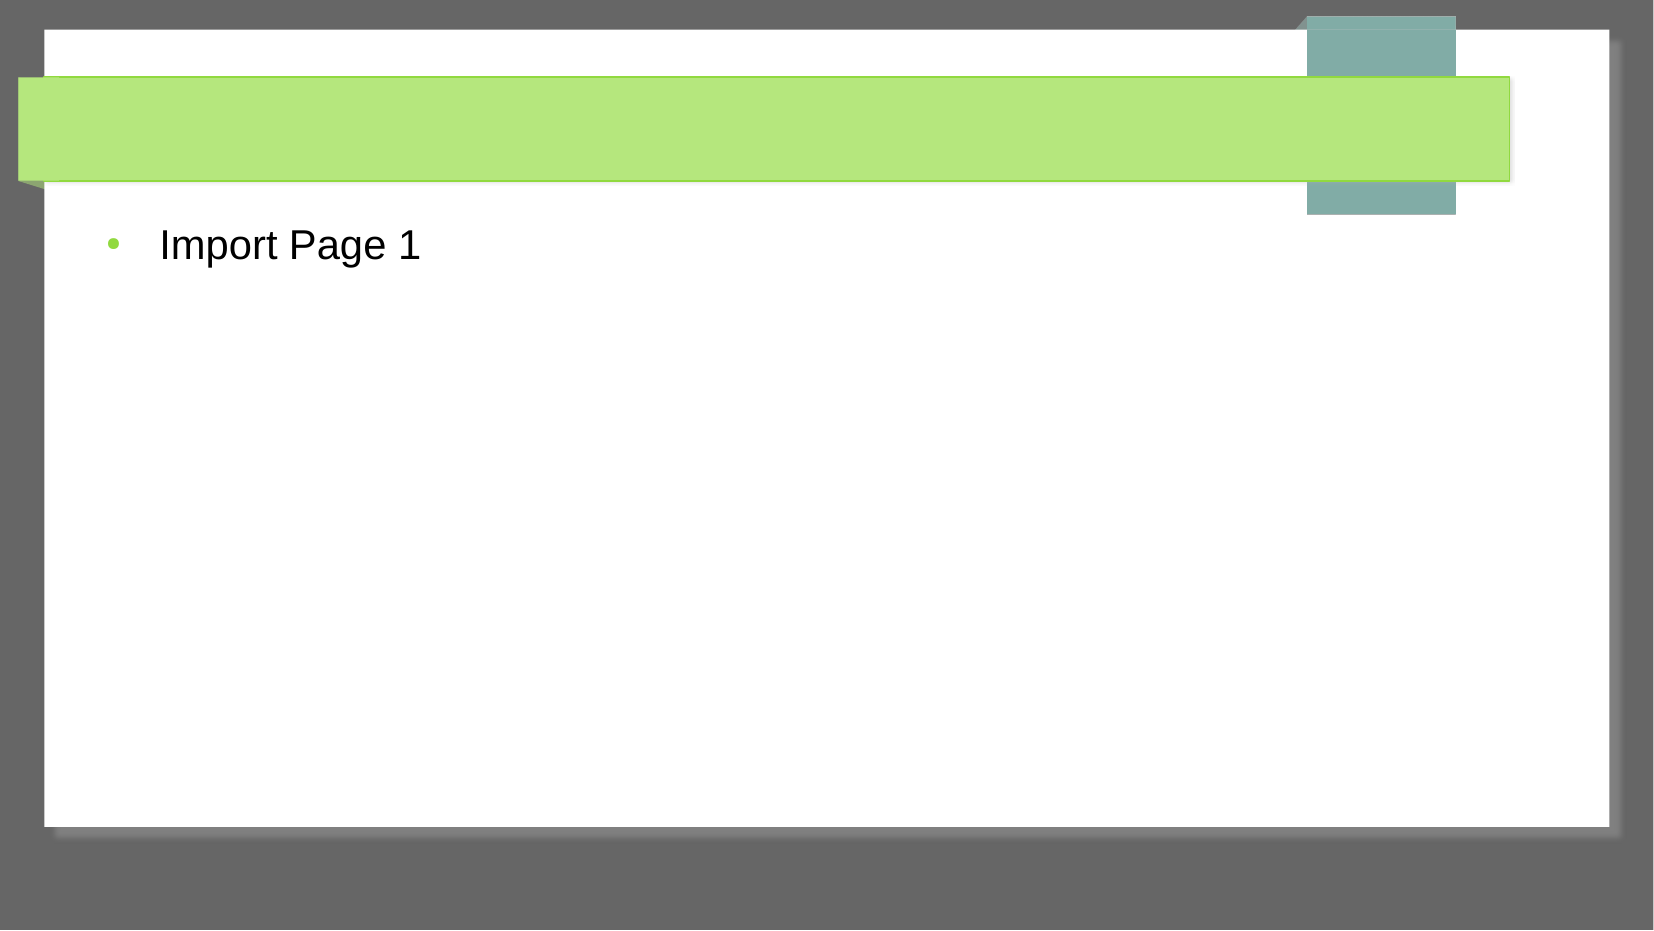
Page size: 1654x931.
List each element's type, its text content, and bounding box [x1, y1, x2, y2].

list Import Page 1 [88, 221, 1565, 813]
